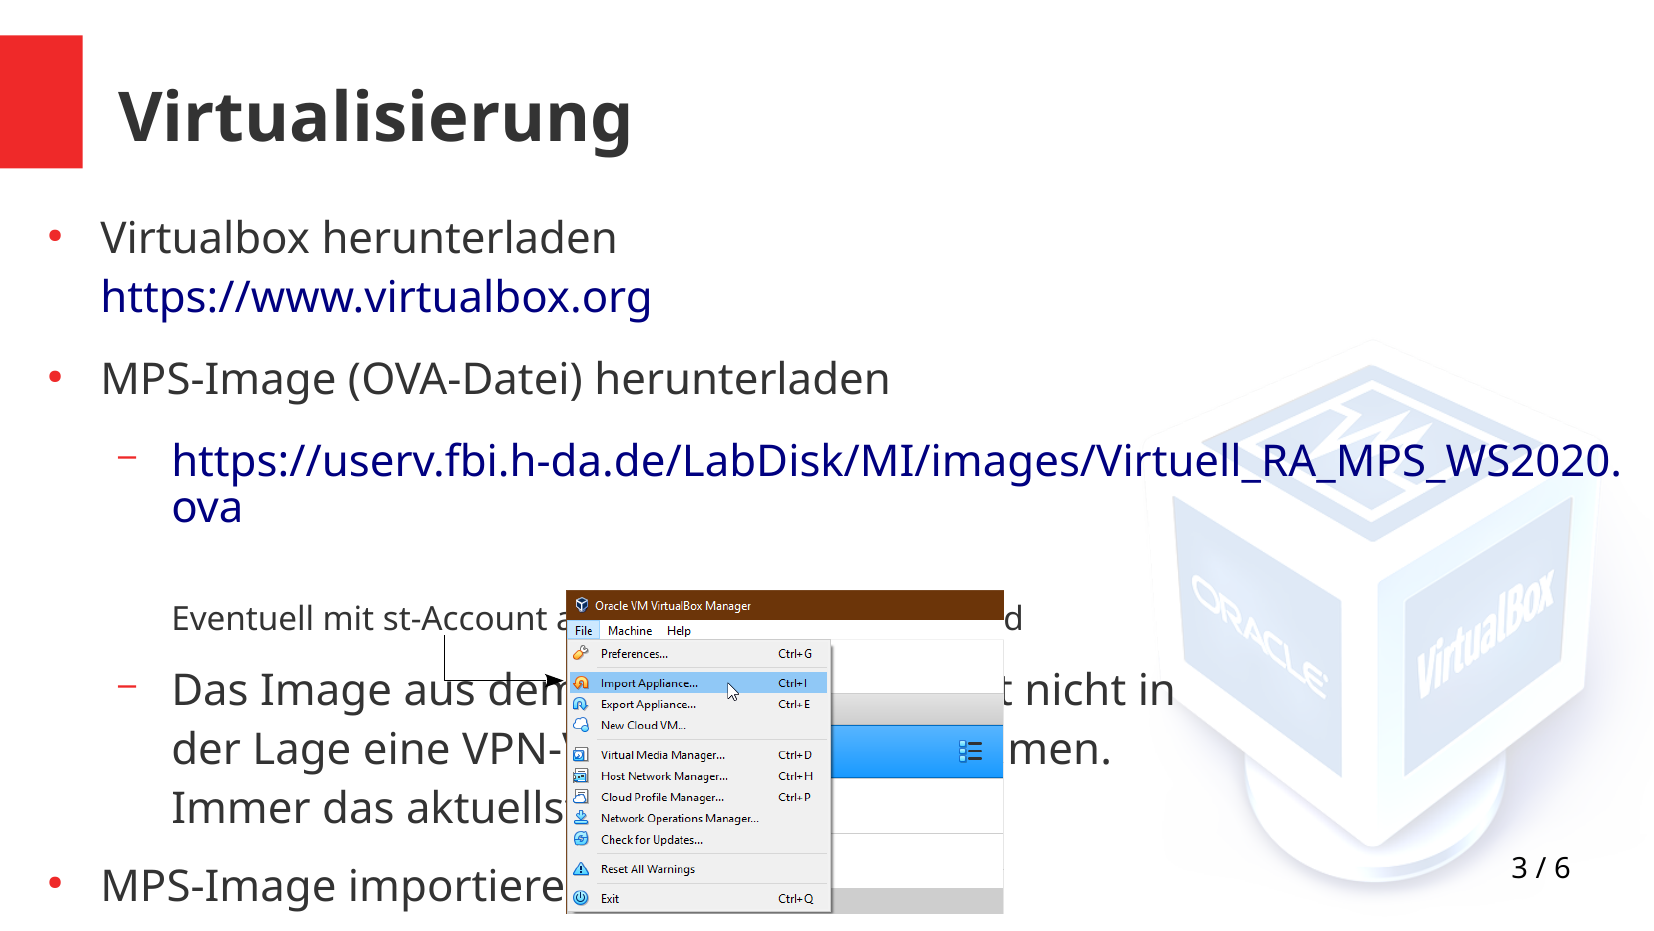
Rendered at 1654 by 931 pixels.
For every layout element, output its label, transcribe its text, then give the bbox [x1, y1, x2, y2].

picture [1119, 336, 1654, 931]
title Virtualisierung [118, 37, 1571, 193]
list Virtualbox herunterladen https://www.virtualbox.org MPS-Image (OVA-Datei) herunterladen https://userv.fbi.h-da.de/LabDisk/MI/images/Virtuell_RA_MPS_WS2020.ova Eventuell mit st-Account authentifizieren für Download Das Image aus dem vorigen Semester ist nicht in der Lage eine VPN-Verbindung aufzunehmen. Immer das aktuellste Image beziehen! MPS-Image importieren [29, 206, 1625, 621]
picture [566, 590, 1004, 914]
